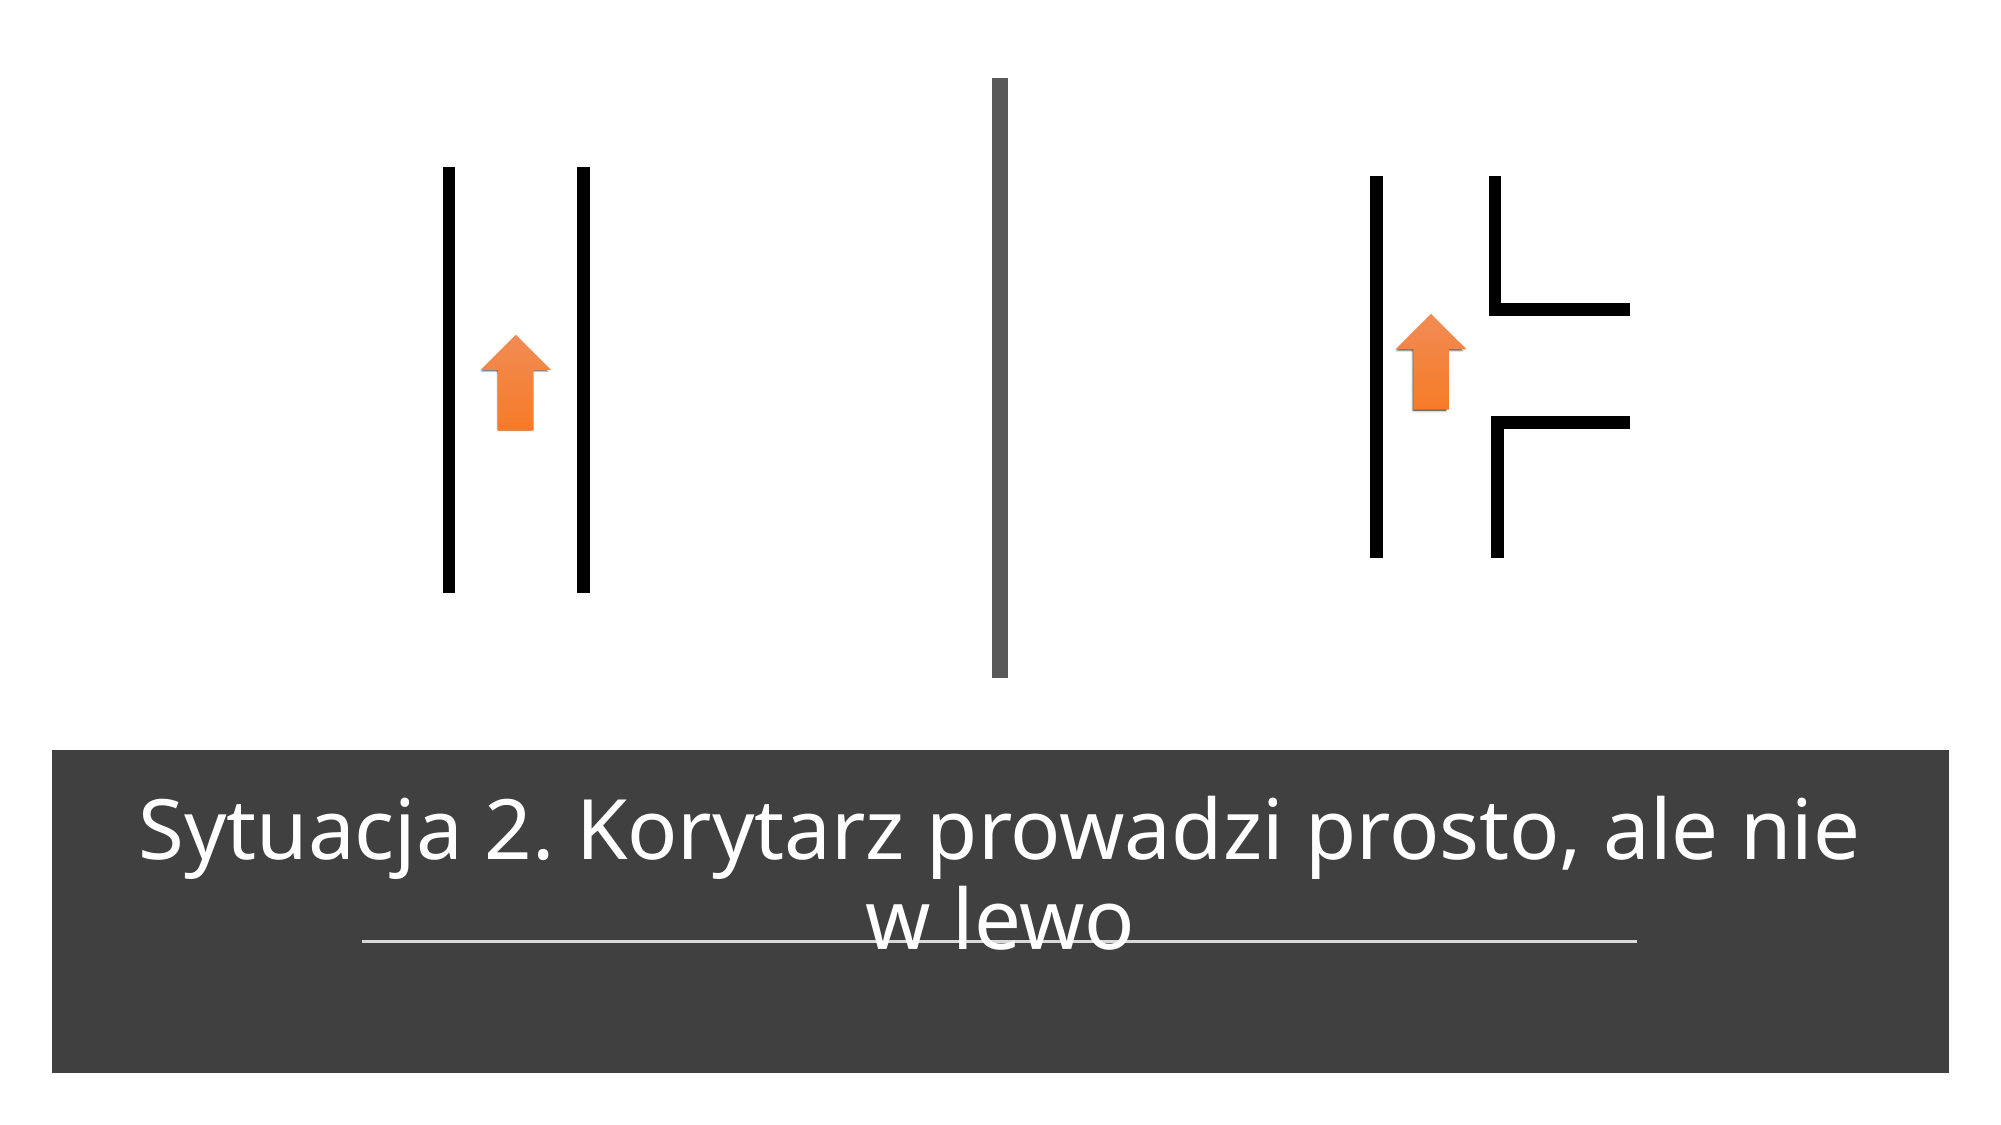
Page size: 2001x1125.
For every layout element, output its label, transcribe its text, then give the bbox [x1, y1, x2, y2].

text_box [0, 0, 2000, 1125]
title Sytuacja 2. Korytarz prowadzi prosto, ale nie w lewo [86, 780, 1914, 933]
